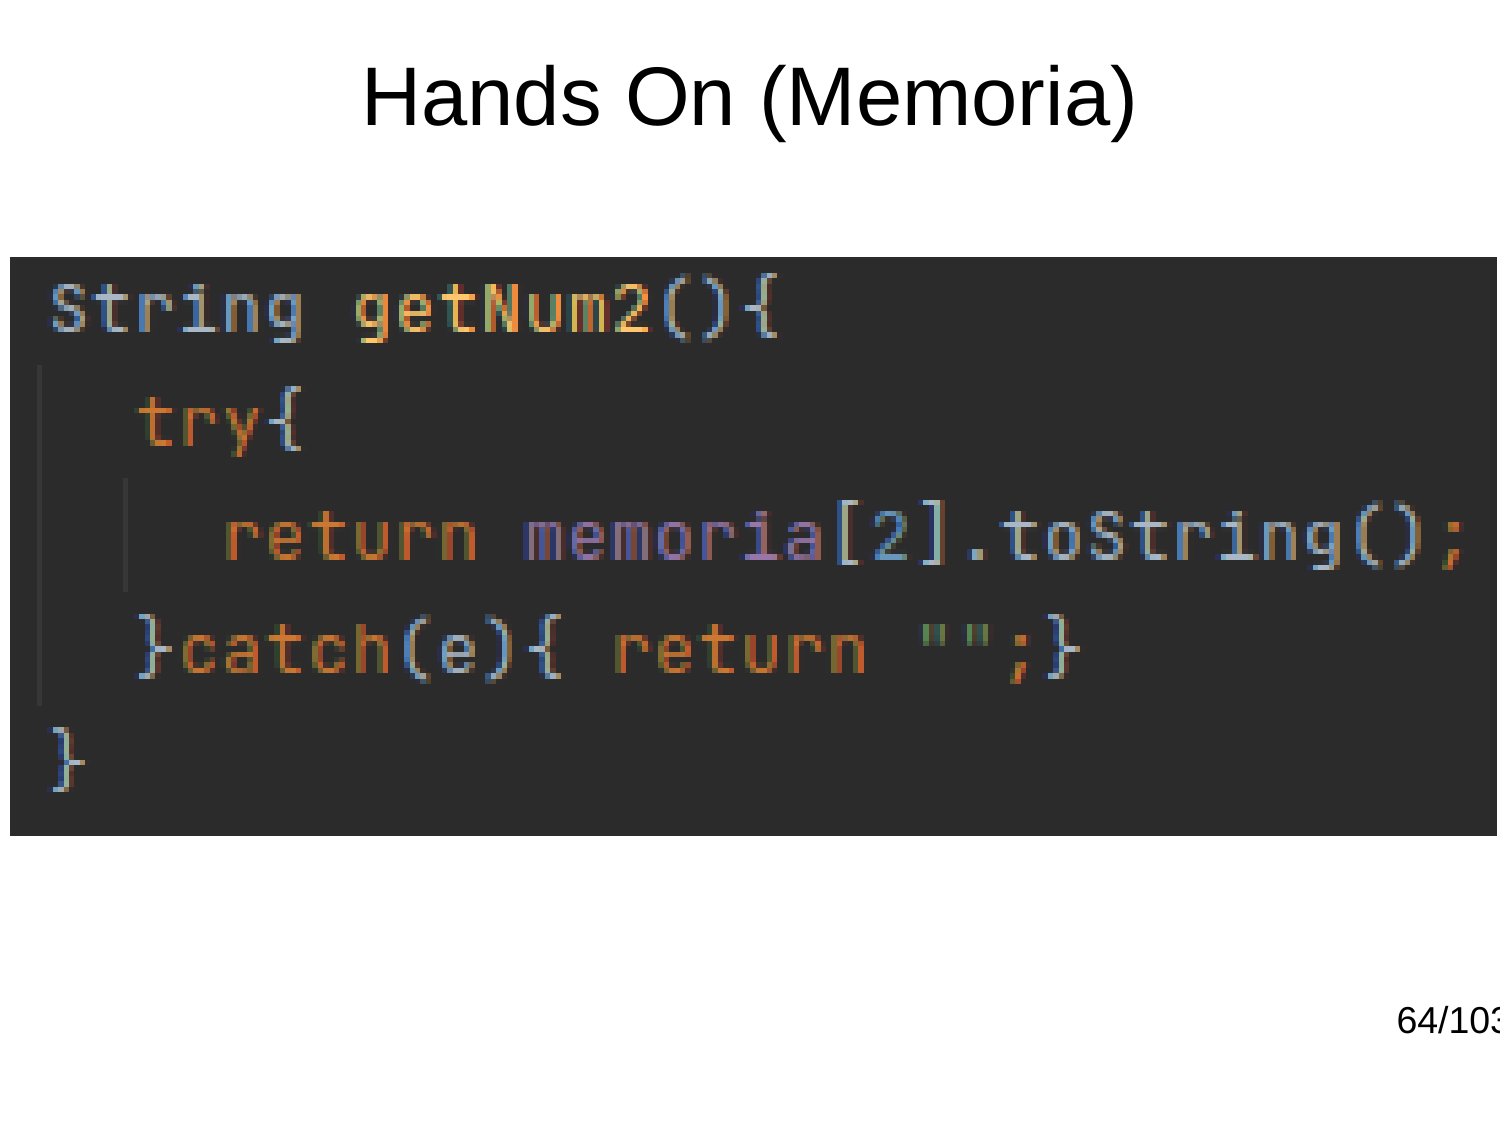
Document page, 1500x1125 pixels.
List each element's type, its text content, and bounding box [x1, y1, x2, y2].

picture [10, 257, 1497, 836]
text_box Hands On (Memoria) [74, 30, 1425, 155]
